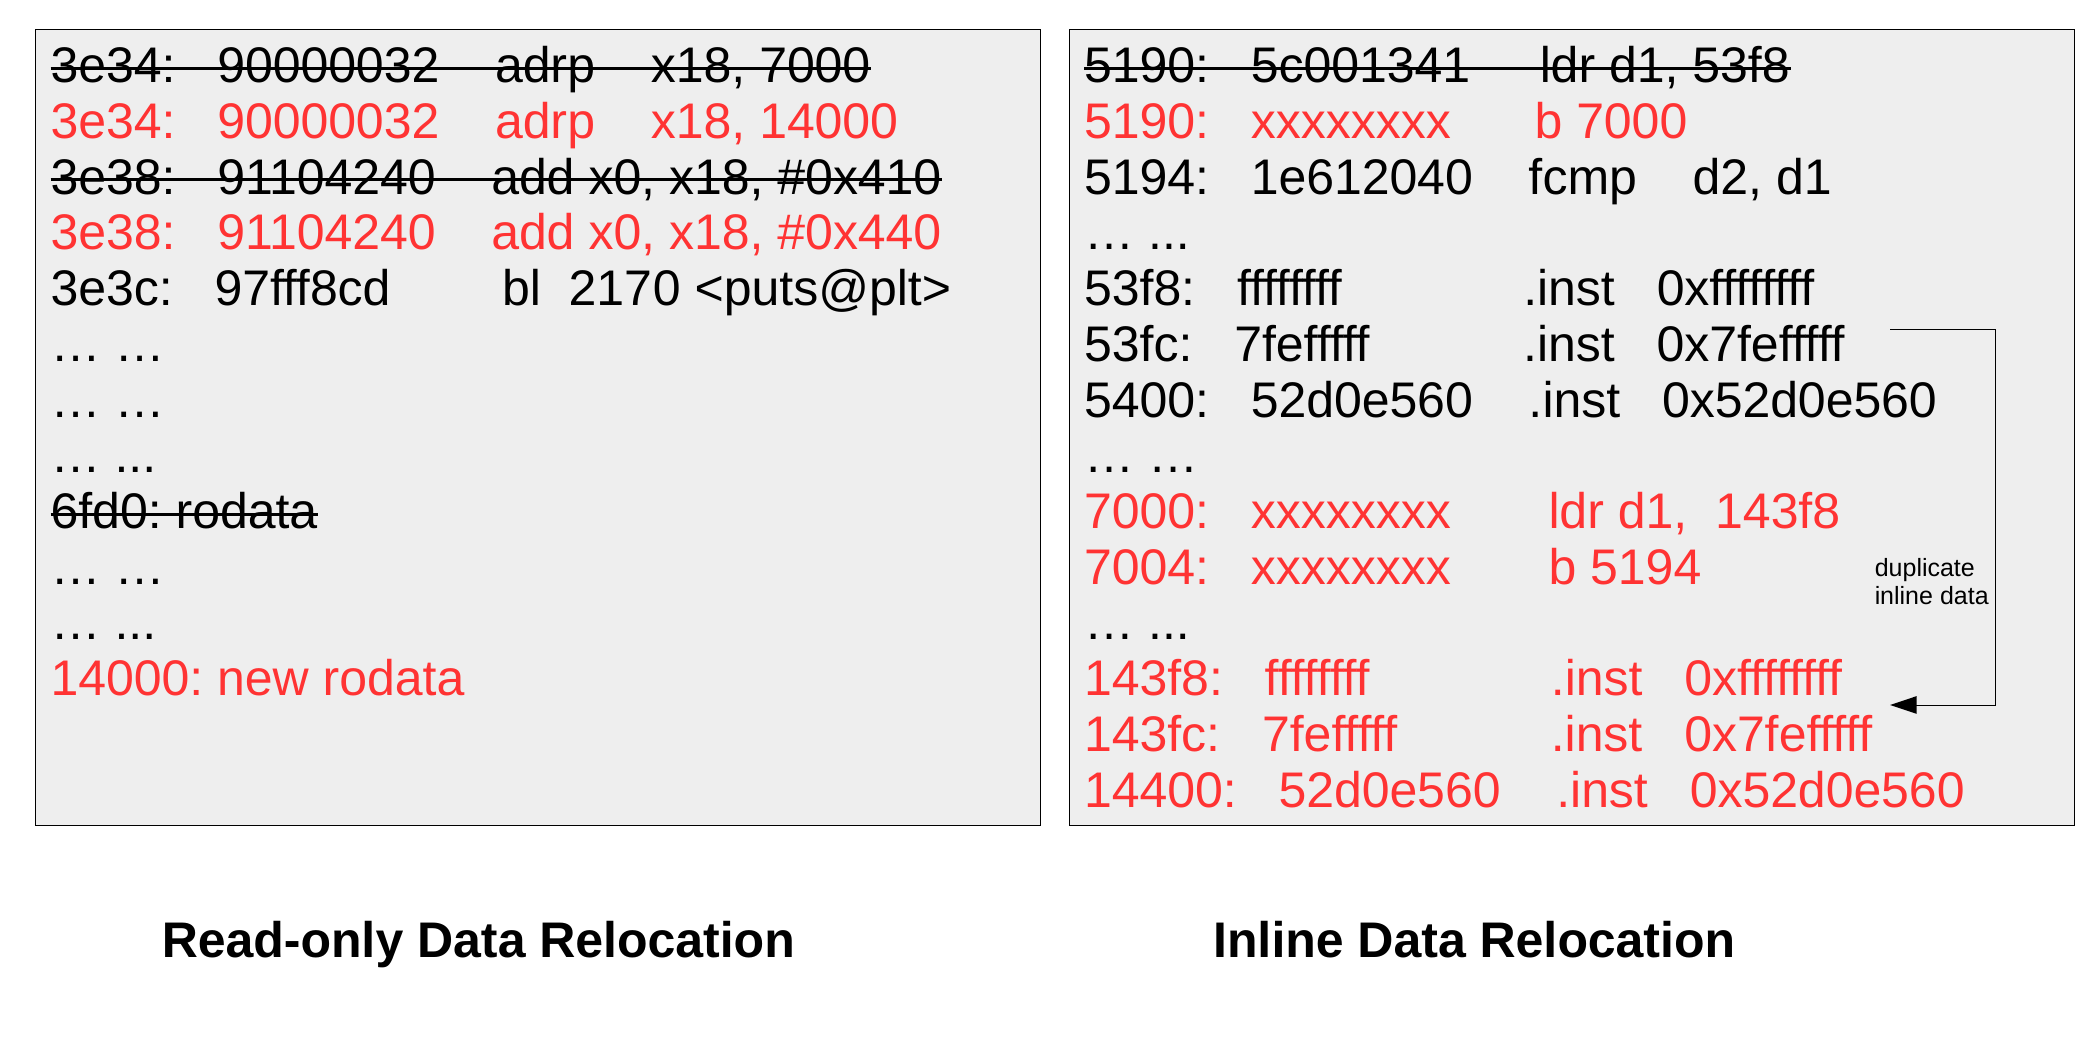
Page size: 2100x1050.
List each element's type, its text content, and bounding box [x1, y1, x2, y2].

text_box duplicate inline data [1860, 546, 2005, 618]
text_box 5190: 5c001341 ldr d1, 53f8 5190: xxxxxxxx b 7000 5194: 1e612040 fcmp d2, d1 … ... 53f8: ffffffff .inst 0xffffffff 53fc: 7fefffff .inst 0x7fefffff 5400: 52d0e560 .inst 0x52d0e560 … … 7000: xxxxxxxx ldr d1, 143f8 7004: xxxxxxxx b 5194 … ... 143f8: ffffffff .inst 0xffffffff 143fc: 7fefffff .inst 0x7fefffff 14400: 52d0e560 .inst 0x52d0e560 [1069, 29, 2075, 826]
text_box Read-only Data Relocation [147, 904, 811, 976]
text_box Inline Data Relocation [1198, 904, 1751, 976]
text_box 3e34: 90000032 adrp x18, 7000 3e34: 90000032 adrp x18, 14000 3e38: 91104240 add x0, x18, #0x410 3e38: 91104240 add x0, x18, #0x440 3e3c: 97fff8cd bl 2170 <puts@plt> … … … … … ... 6fd0: rodata … … … ... 14000: new rodata [35, 29, 1041, 826]
